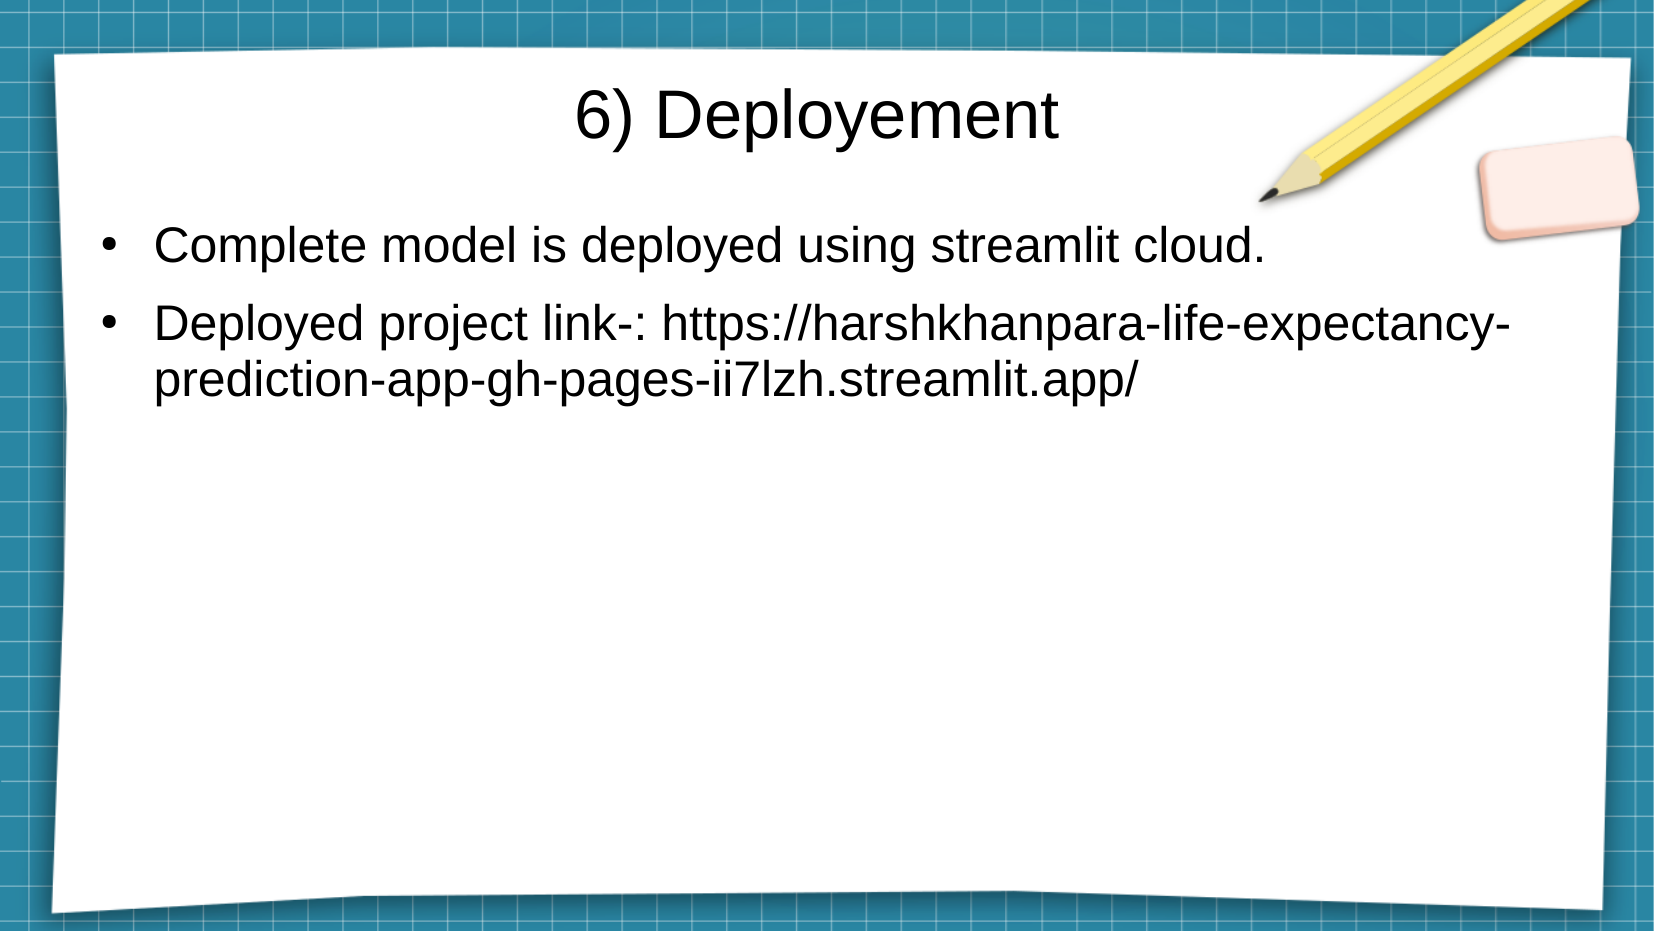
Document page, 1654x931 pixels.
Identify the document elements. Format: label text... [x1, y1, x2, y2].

title 6) Deployement [82, 37, 1571, 193]
list Complete model is deployed using streamlit cloud. Deployed project link-: https://harshkhanpara-life-expectancy-prediction-app-gh-pages-ii7lzh.streamlit.app/ [82, 217, 1571, 758]
picture [0, 0, 1654, 931]
